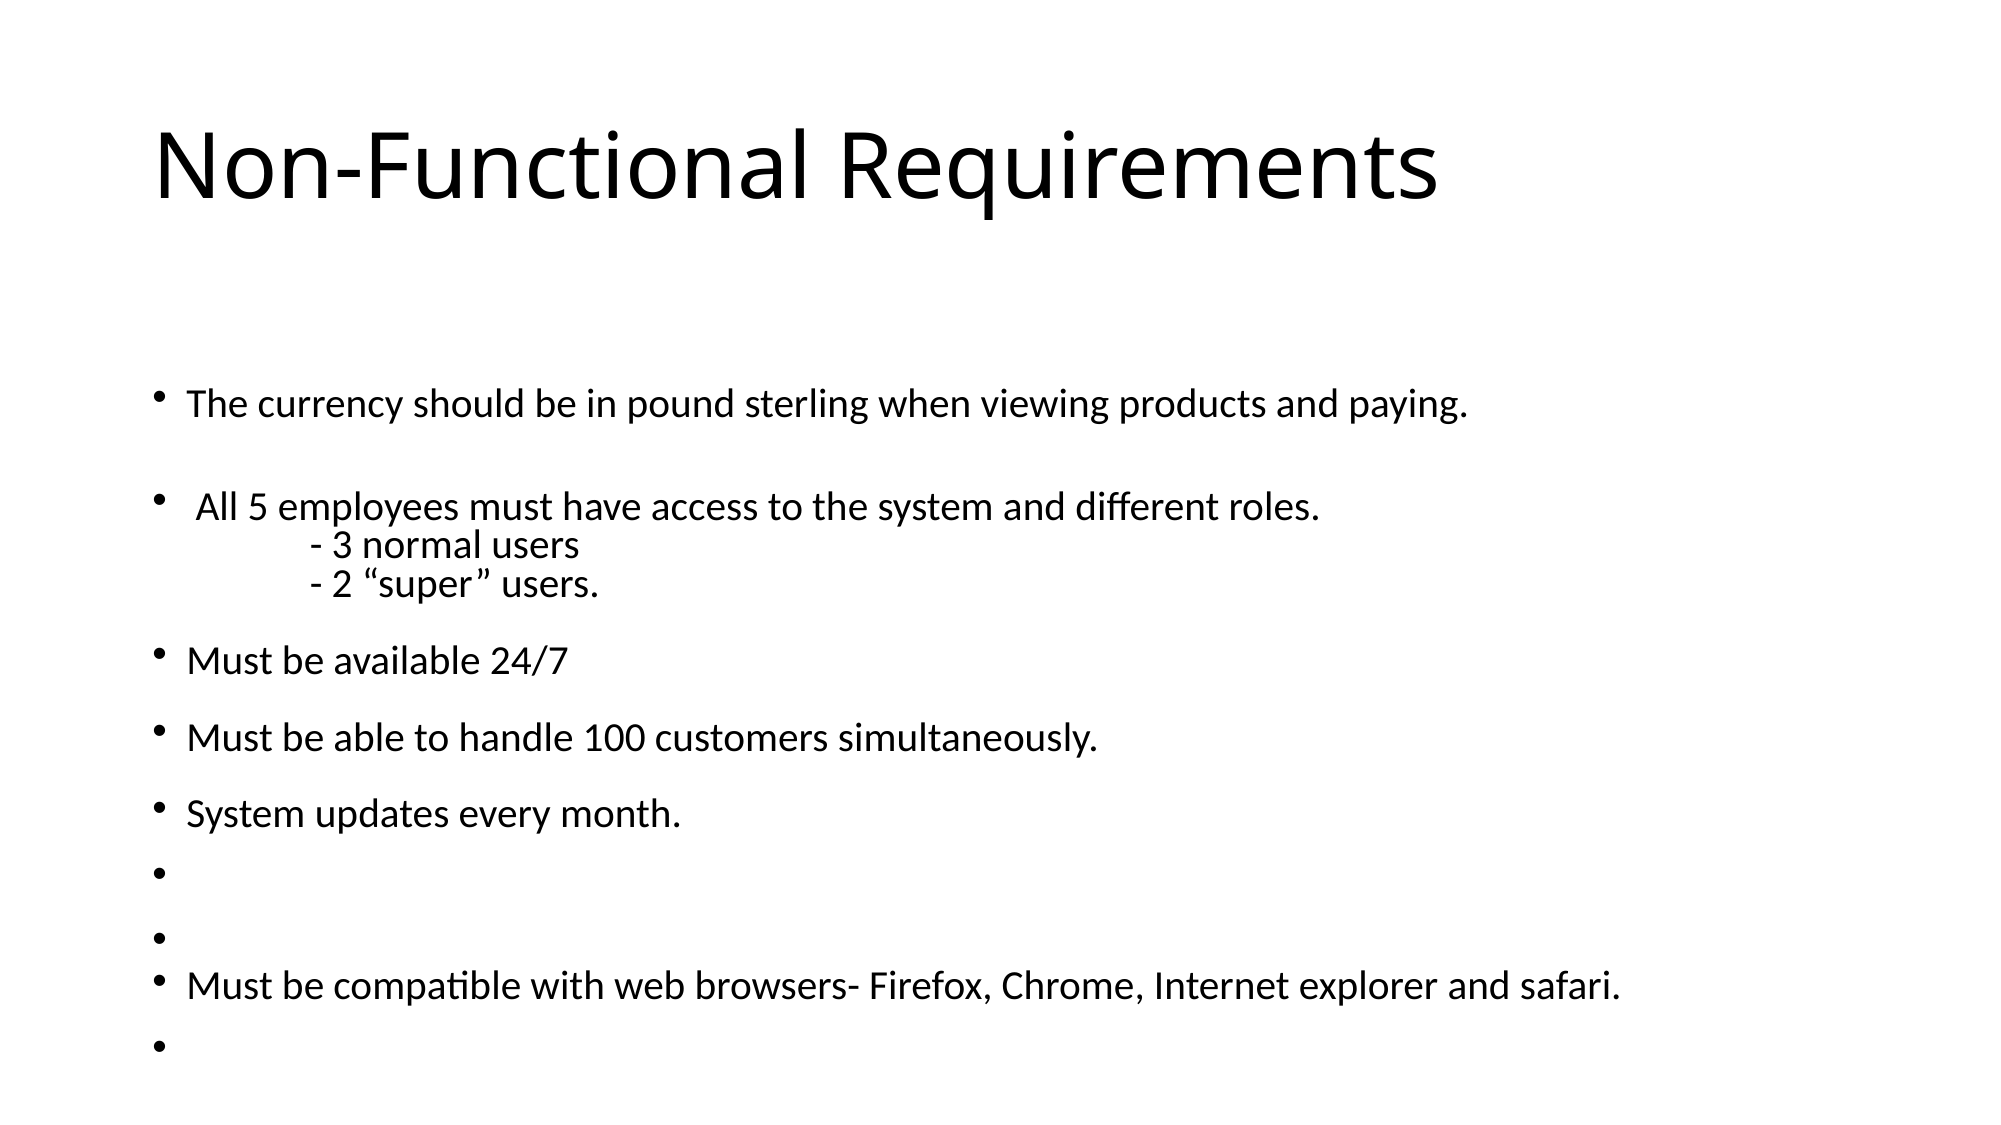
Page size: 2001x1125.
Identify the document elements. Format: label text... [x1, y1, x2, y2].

list The currency should be in pound sterling when viewing products and paying. All 5 employees must have access to the system and different roles. - 3 normal users - 2 “super” users. Must be available 24/7 Must be able to handle 100 customers simultaneously. System updates every month. Must be compatible with web browsers- Firefox, Chrome, Internet explorer and safari. [137, 299, 1863, 1014]
title Non-Functional Requirements [137, 59, 1863, 278]
